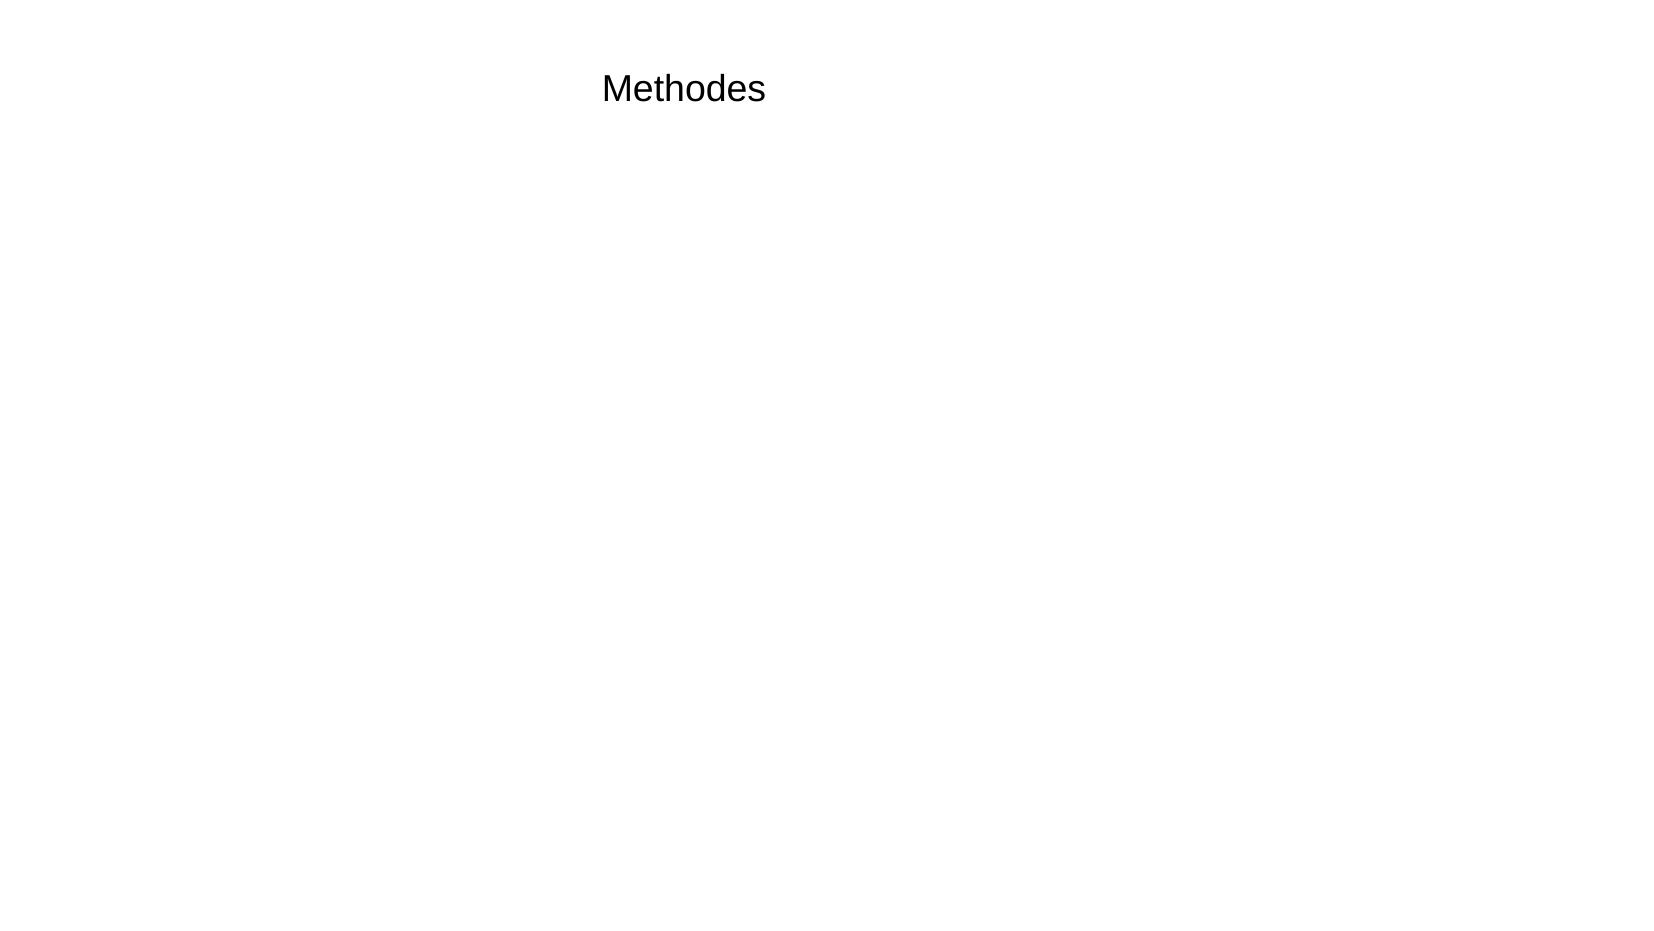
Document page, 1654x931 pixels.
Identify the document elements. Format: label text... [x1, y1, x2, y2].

text_box Methodes [587, 59, 782, 117]
